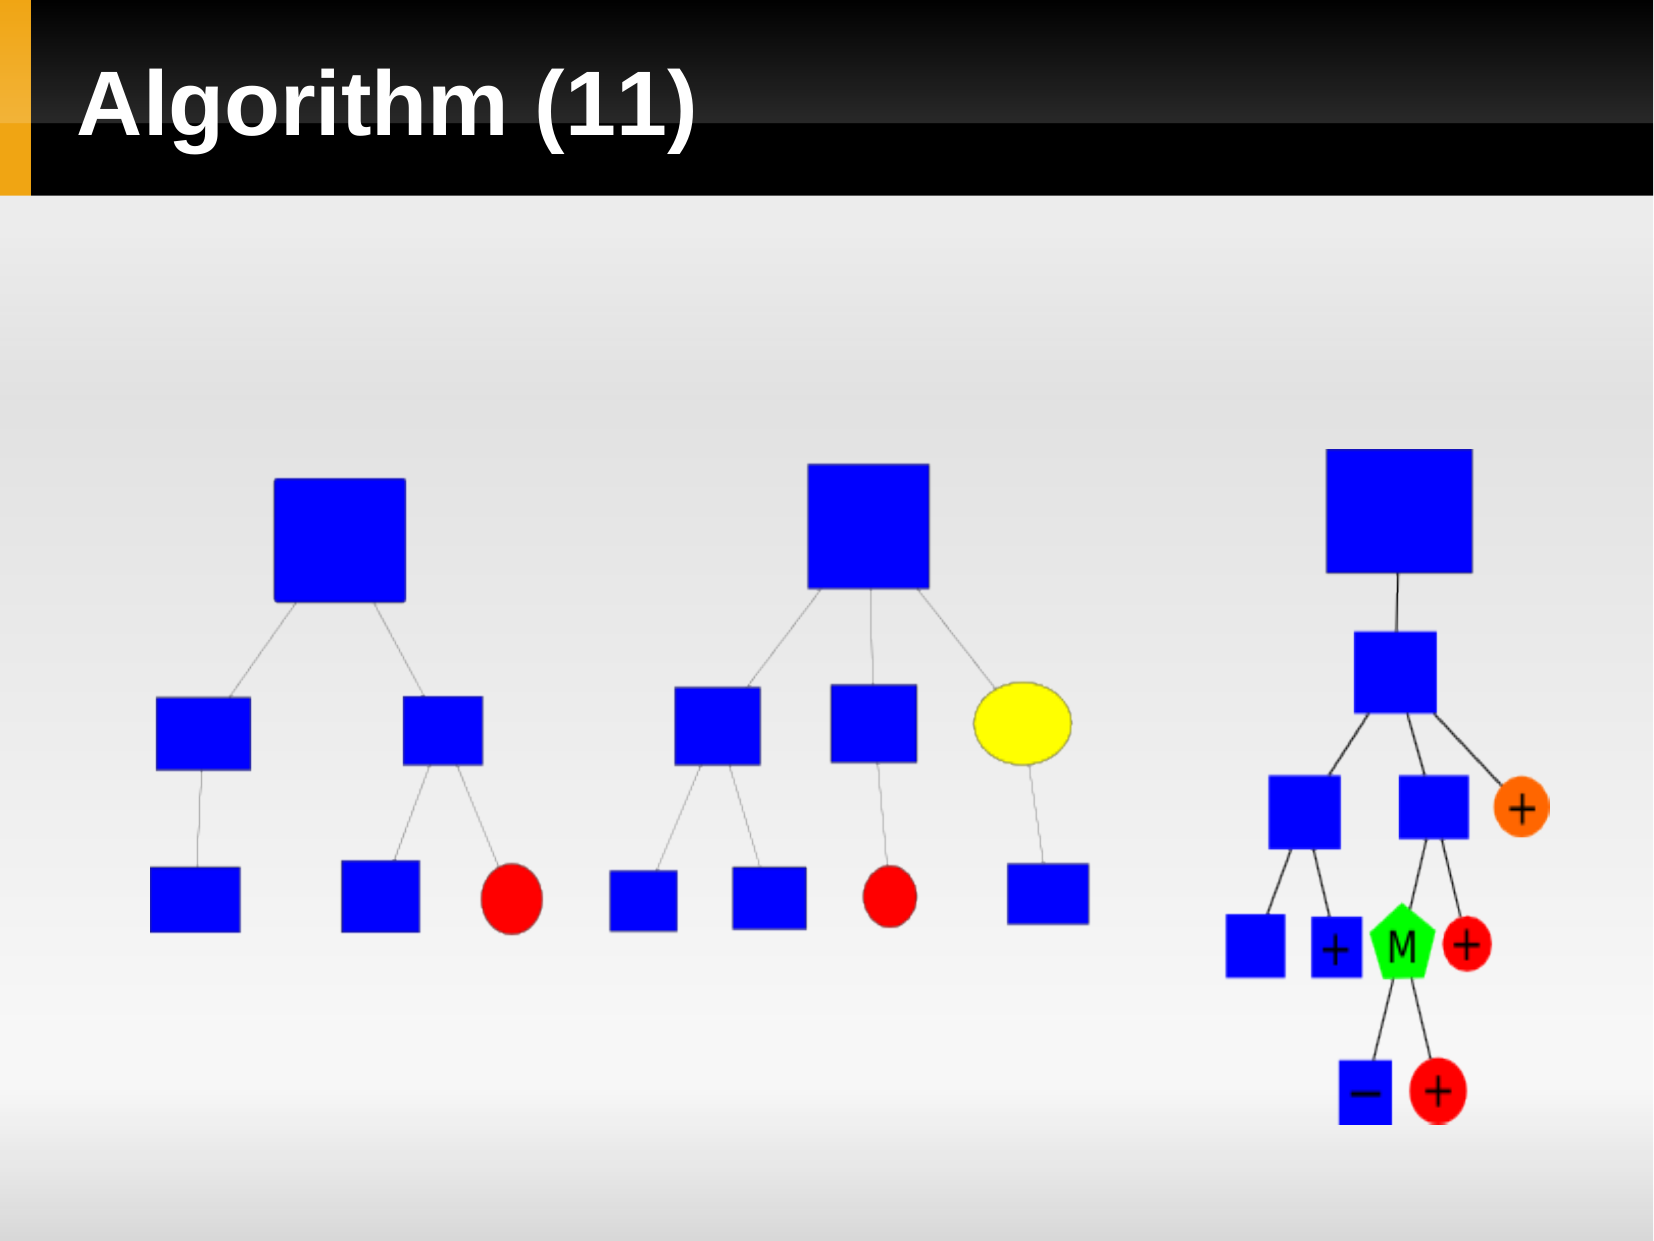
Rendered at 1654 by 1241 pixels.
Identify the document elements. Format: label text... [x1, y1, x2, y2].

title Algorithm (11) [76, 0, 1565, 208]
picture [0, 0, 1654, 1241]
